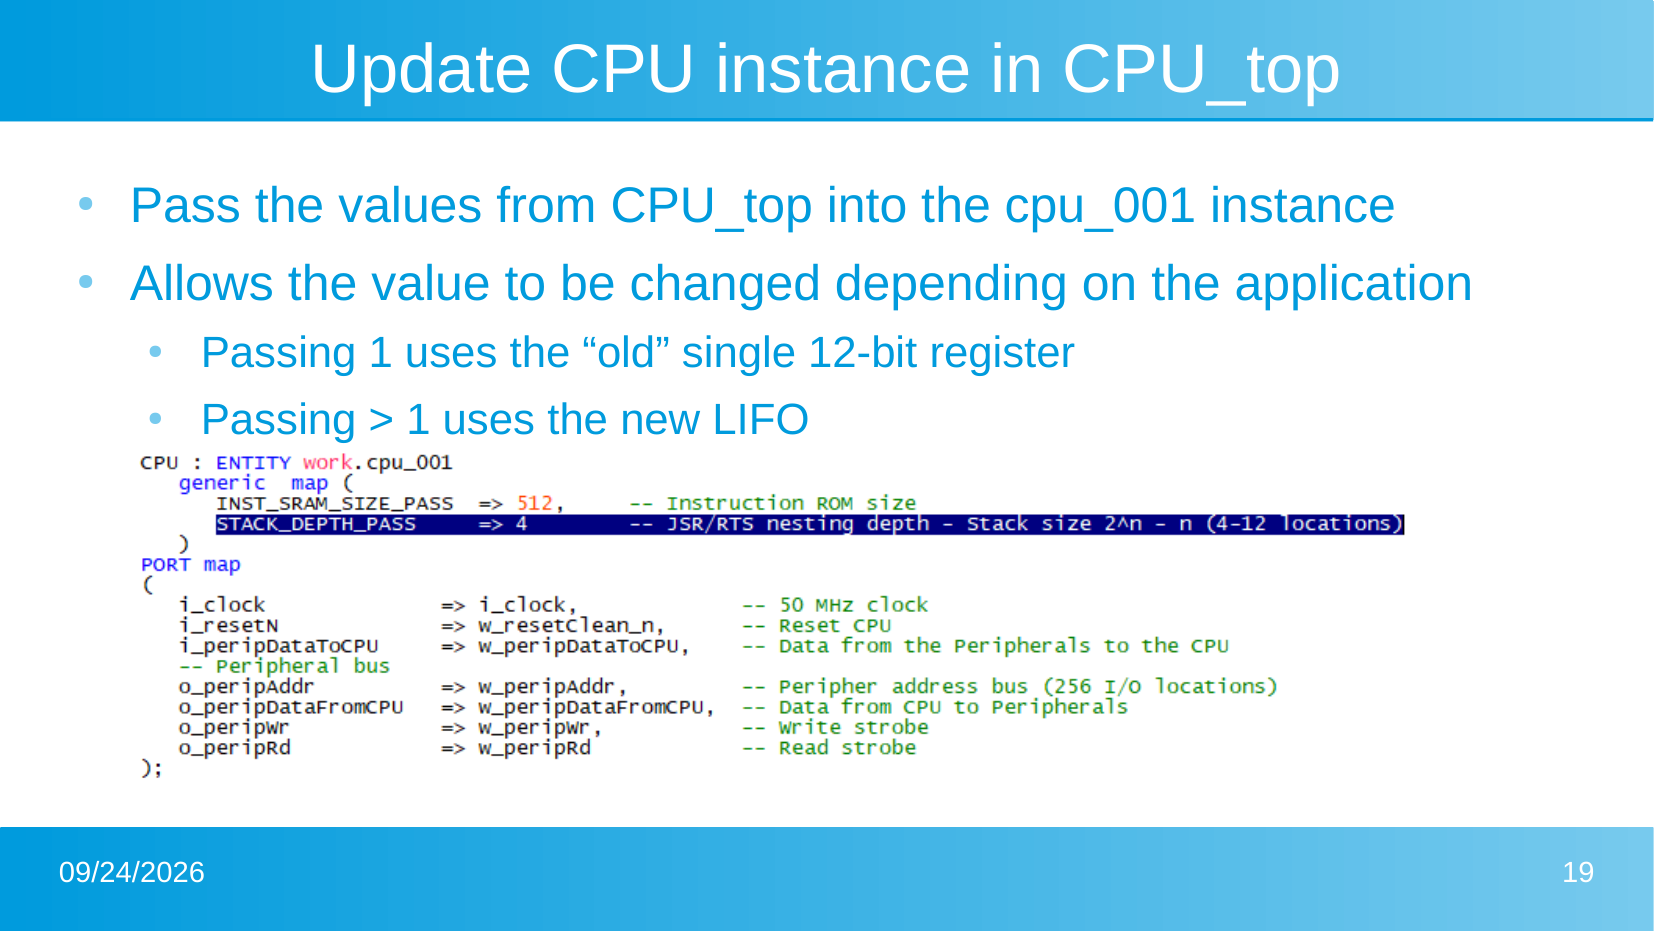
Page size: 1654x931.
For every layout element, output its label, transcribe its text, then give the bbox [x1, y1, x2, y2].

list Pass the values from CPU_top into the cpu_001 instance Allows the value to be changed depending on the application Passing 1 uses the “old” single 12-bit register Passing > 1 uses the new LIFO [59, 177, 1595, 768]
title Update CPU instance in CPU_top [59, 29, 1595, 108]
picture [135, 449, 1414, 789]
